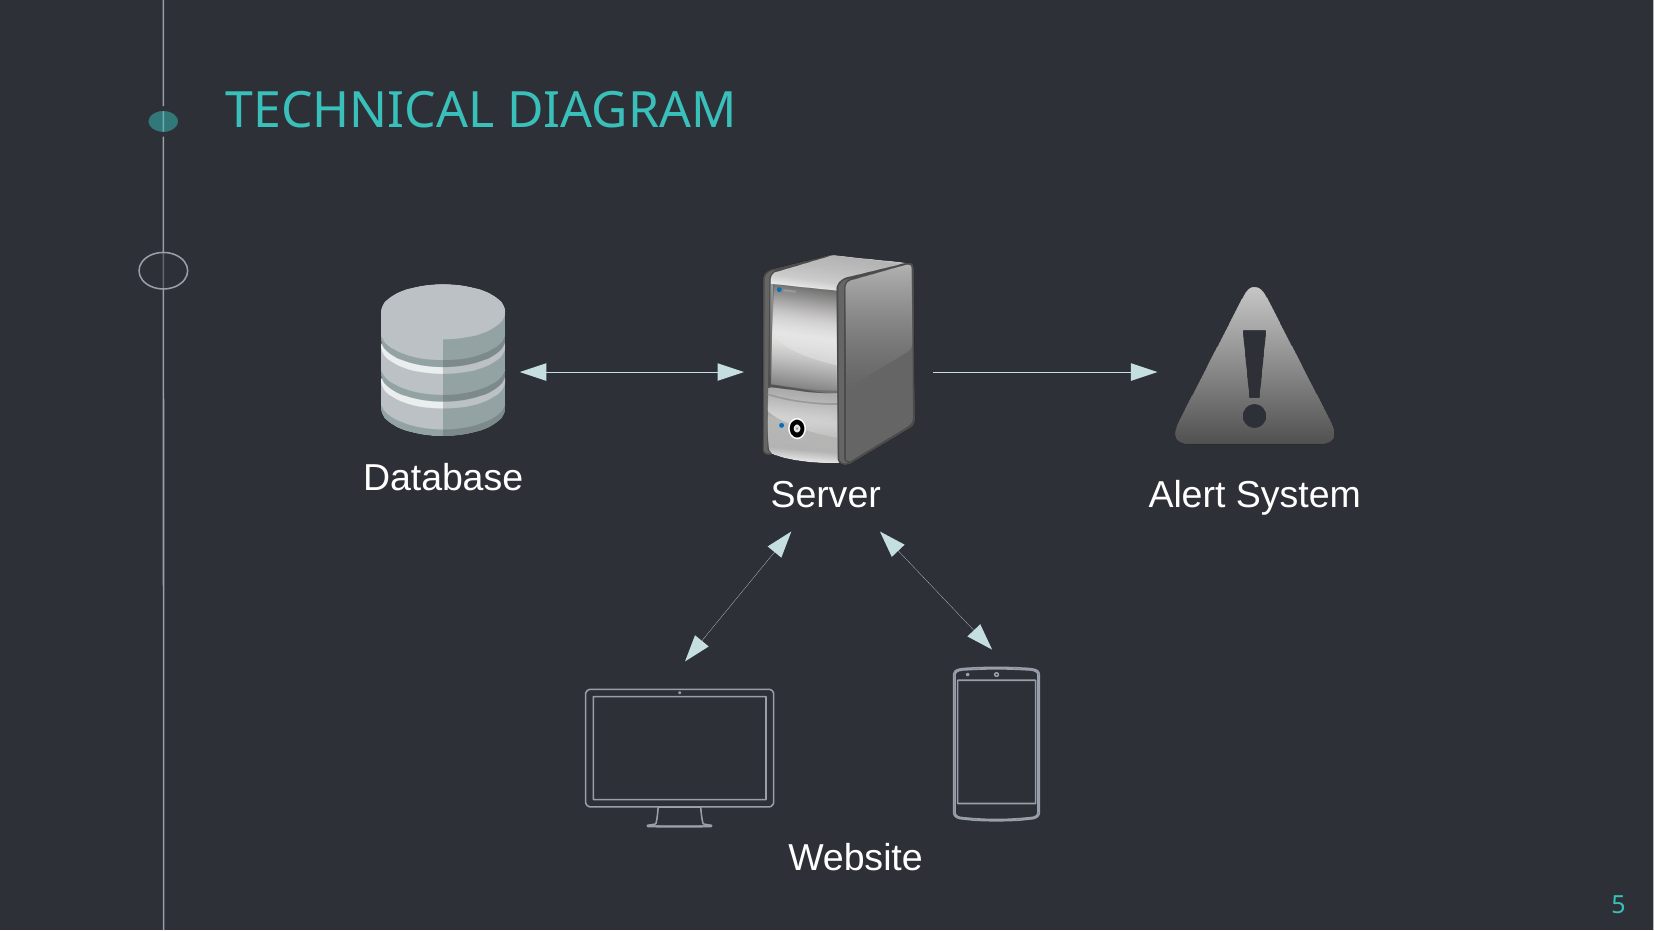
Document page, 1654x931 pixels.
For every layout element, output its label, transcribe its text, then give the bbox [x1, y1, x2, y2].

text_box Server [755, 466, 957, 524]
slide_number <numéro> [1541, 873, 1641, 931]
picture [360, 277, 526, 443]
text_box Alert System [1133, 466, 1376, 524]
text_box Website [773, 829, 975, 886]
text_box Database [348, 448, 550, 506]
picture [761, 253, 916, 466]
title TECHNICAL DIAGRAM [210, 90, 1451, 153]
picture [1168, 279, 1341, 451]
